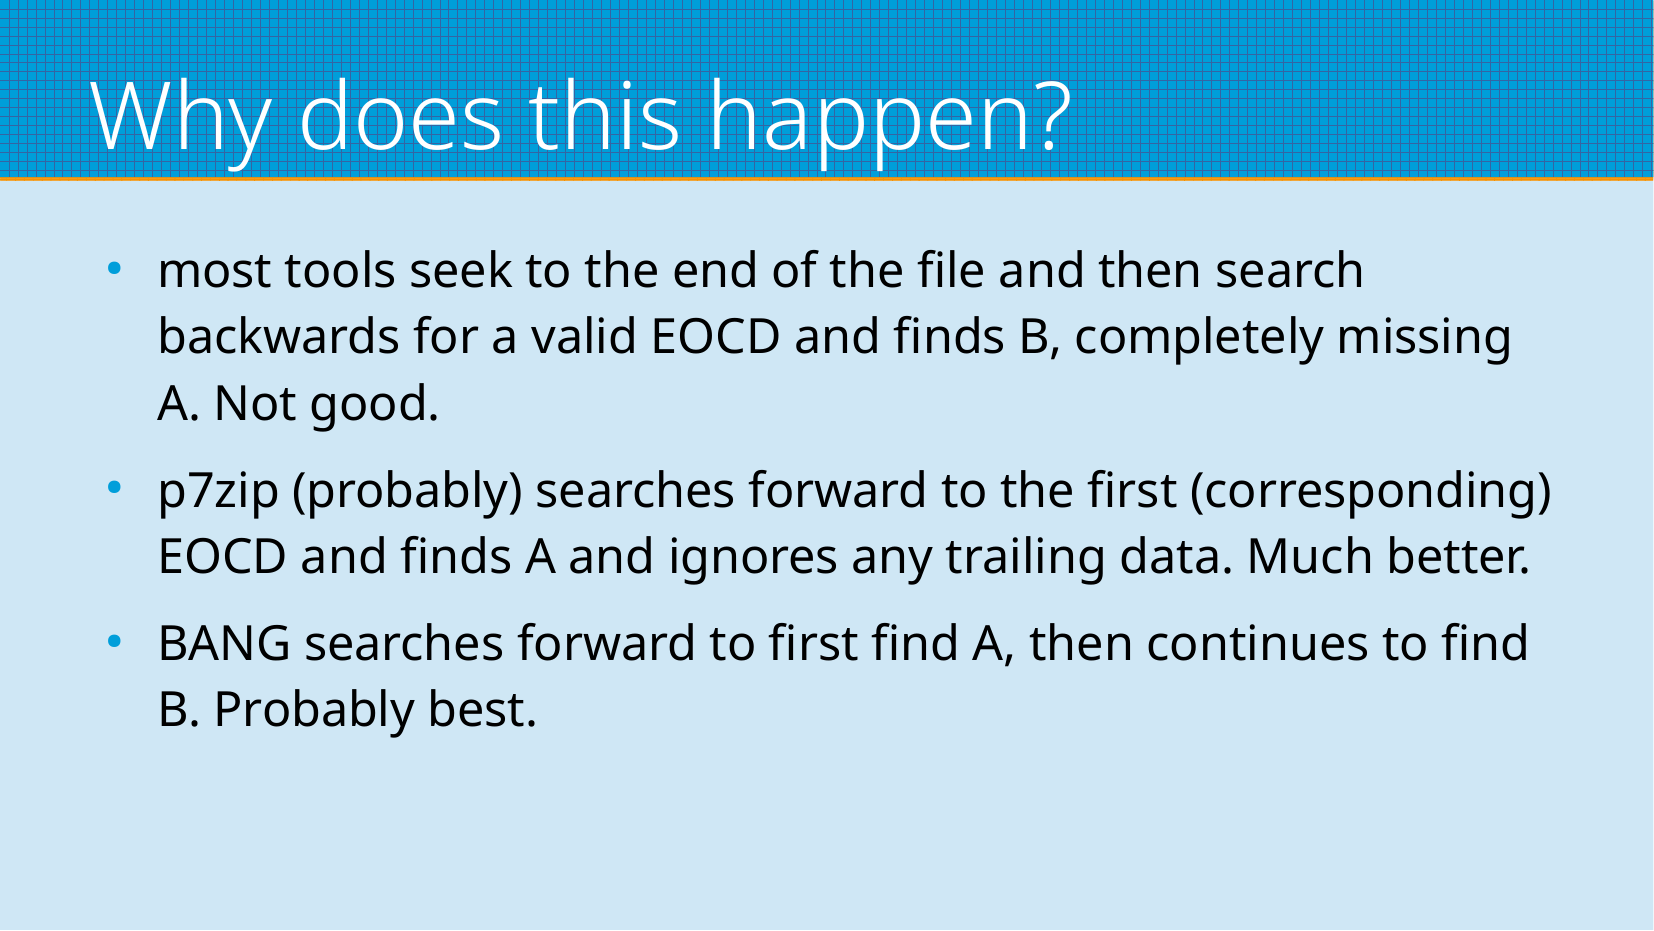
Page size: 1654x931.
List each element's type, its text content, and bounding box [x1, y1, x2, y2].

title Why does this happen? [88, 14, 1565, 178]
list most tools seek to the end of the file and then search backwards for a valid EOCD and finds B, completely missing A. Not good. p7zip (probably) searches forward to the first (corresponding) EOCD and finds A and ignores any trailing data. Much better. BANG searches forward to first find A, then continues to find B. Probably best. [88, 236, 1565, 813]
